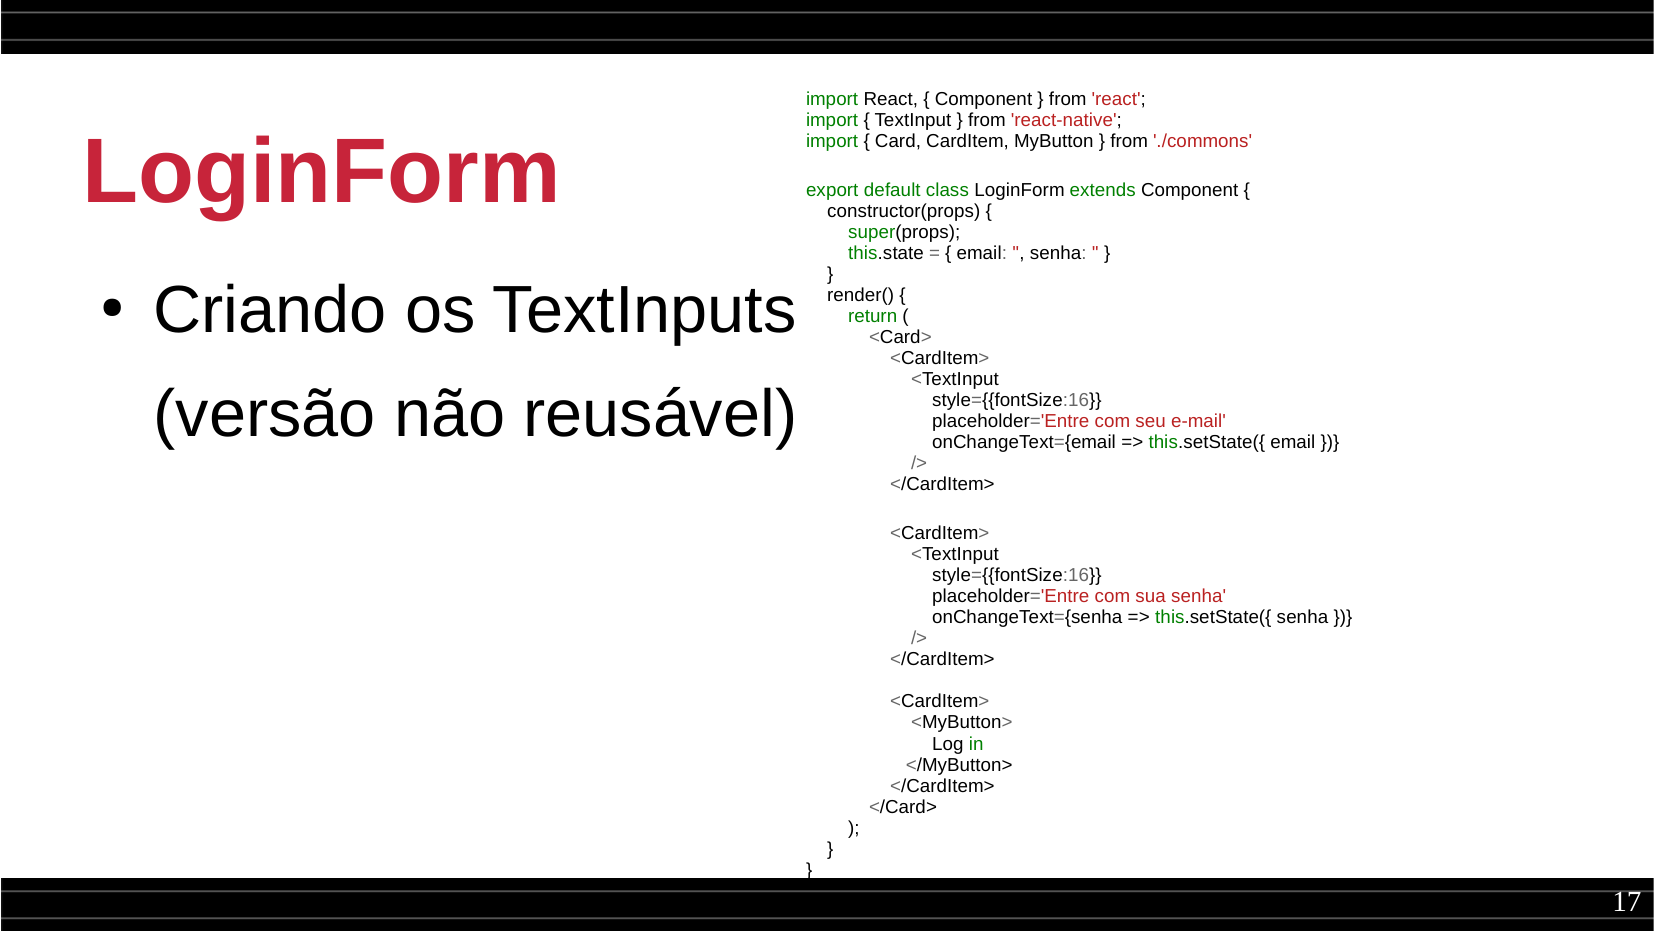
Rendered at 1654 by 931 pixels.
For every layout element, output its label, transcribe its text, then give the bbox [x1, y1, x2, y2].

text_box import React, { Component } from 'react'; import { TextInput } from 'react-native'; import { Card, CardItem, MyButton } from './commons' export default class LoginForm extends Component { constructor(props) { super(props); this.state = { email: '', senha: '' } } render() { return ( <Card> <CardItem> <TextInput style={{fontSize:16}} placeholder='Entre com seu e-mail' onChangeText={email => this.setState({ email })} /> </CardItem> <CardItem> <TextInput style={{fontSize:16}} placeholder='Entre com sua senha' onChangeText={senha => this.setState({ senha })} /> </CardItem> <CardItem> <MyButton> Log in </MyButton> </CardItem> </Card> ); } } [791, 80, 1630, 888]
title LoginForm [82, 92, 791, 249]
list Criando os TextInputs (versão não reusável) [82, 271, 791, 758]
picture [1, 878, 1654, 931]
picture [1, 0, 1654, 54]
